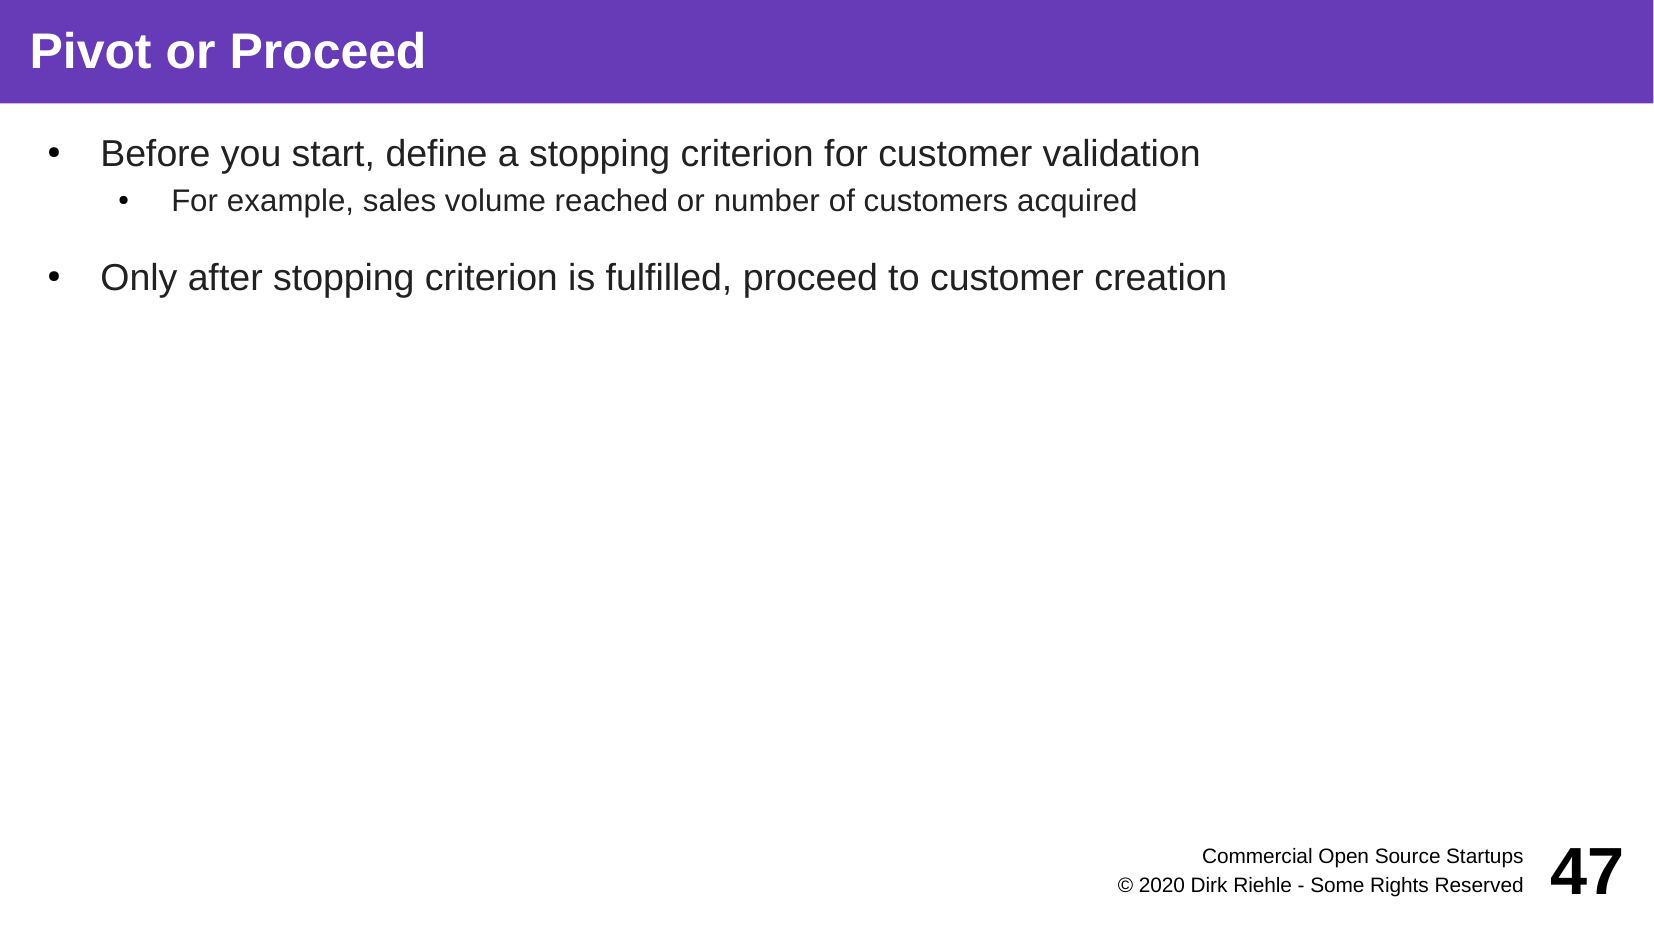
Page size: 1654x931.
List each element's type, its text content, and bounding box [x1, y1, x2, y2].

list Before you start, define a stopping criterion for customer validation For example, sales volume reached or number of customers acquired Only after stopping criterion is fulfilled, proceed to customer creation [29, 132, 1625, 813]
title Pivot or Proceed [0, 0, 1654, 104]
